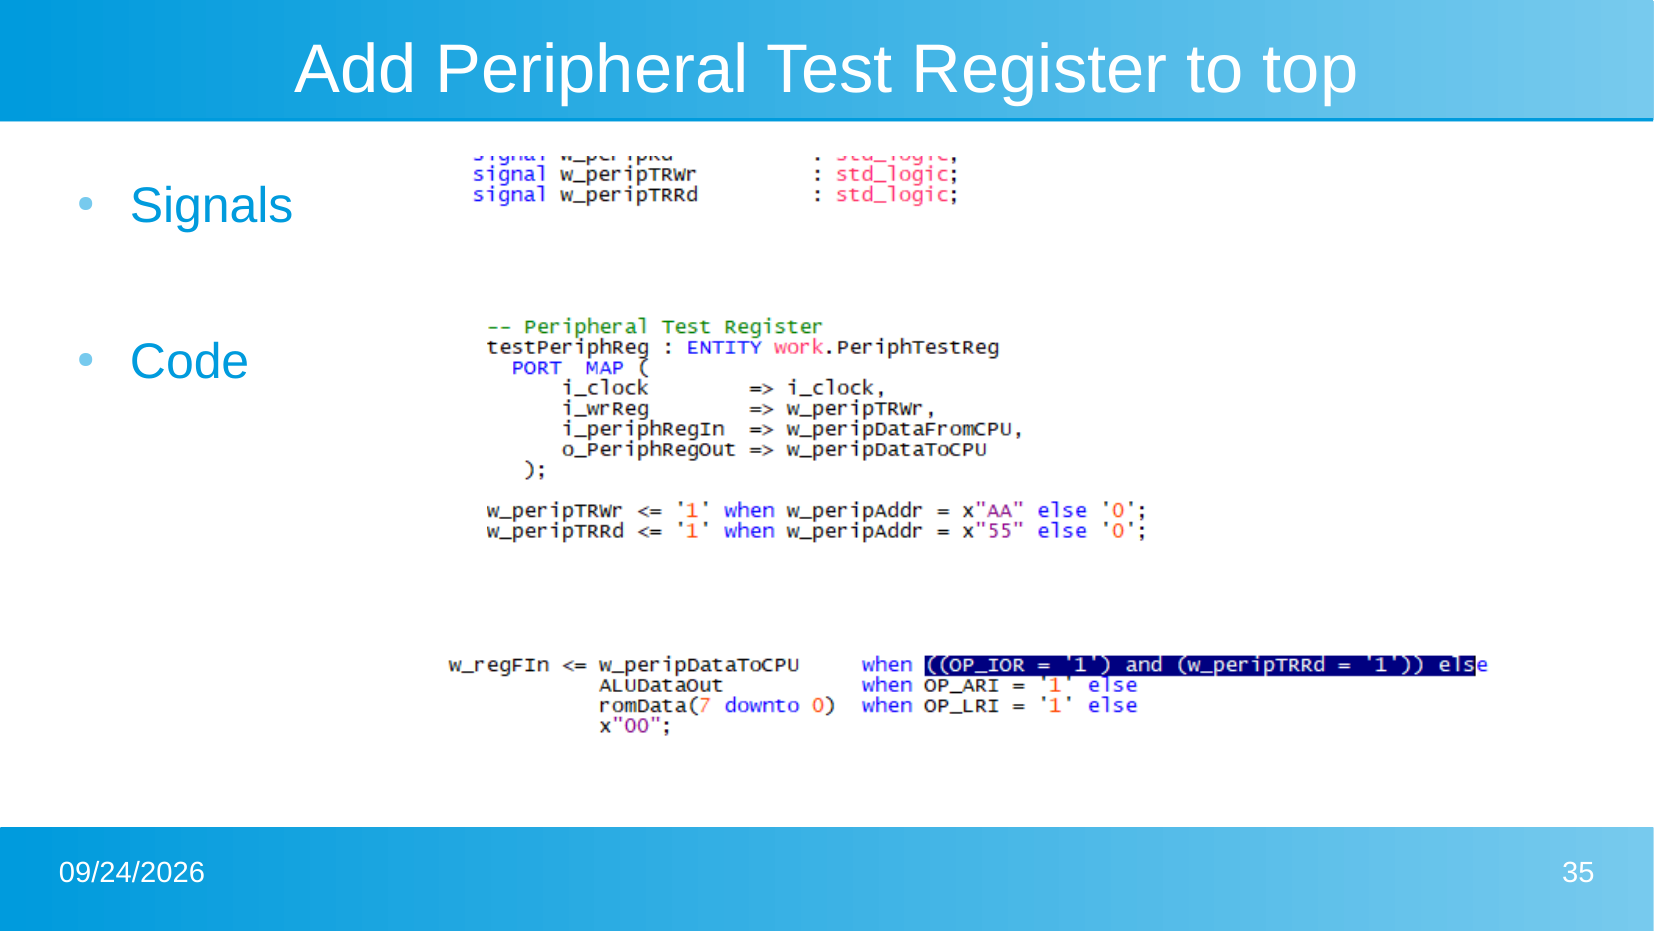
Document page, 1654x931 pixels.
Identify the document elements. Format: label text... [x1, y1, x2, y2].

list Signals Code [59, 177, 338, 768]
picture [462, 156, 976, 226]
picture [421, 634, 1501, 751]
picture [487, 310, 1164, 563]
title Add Peripheral Test Register to top [59, 29, 1595, 108]
